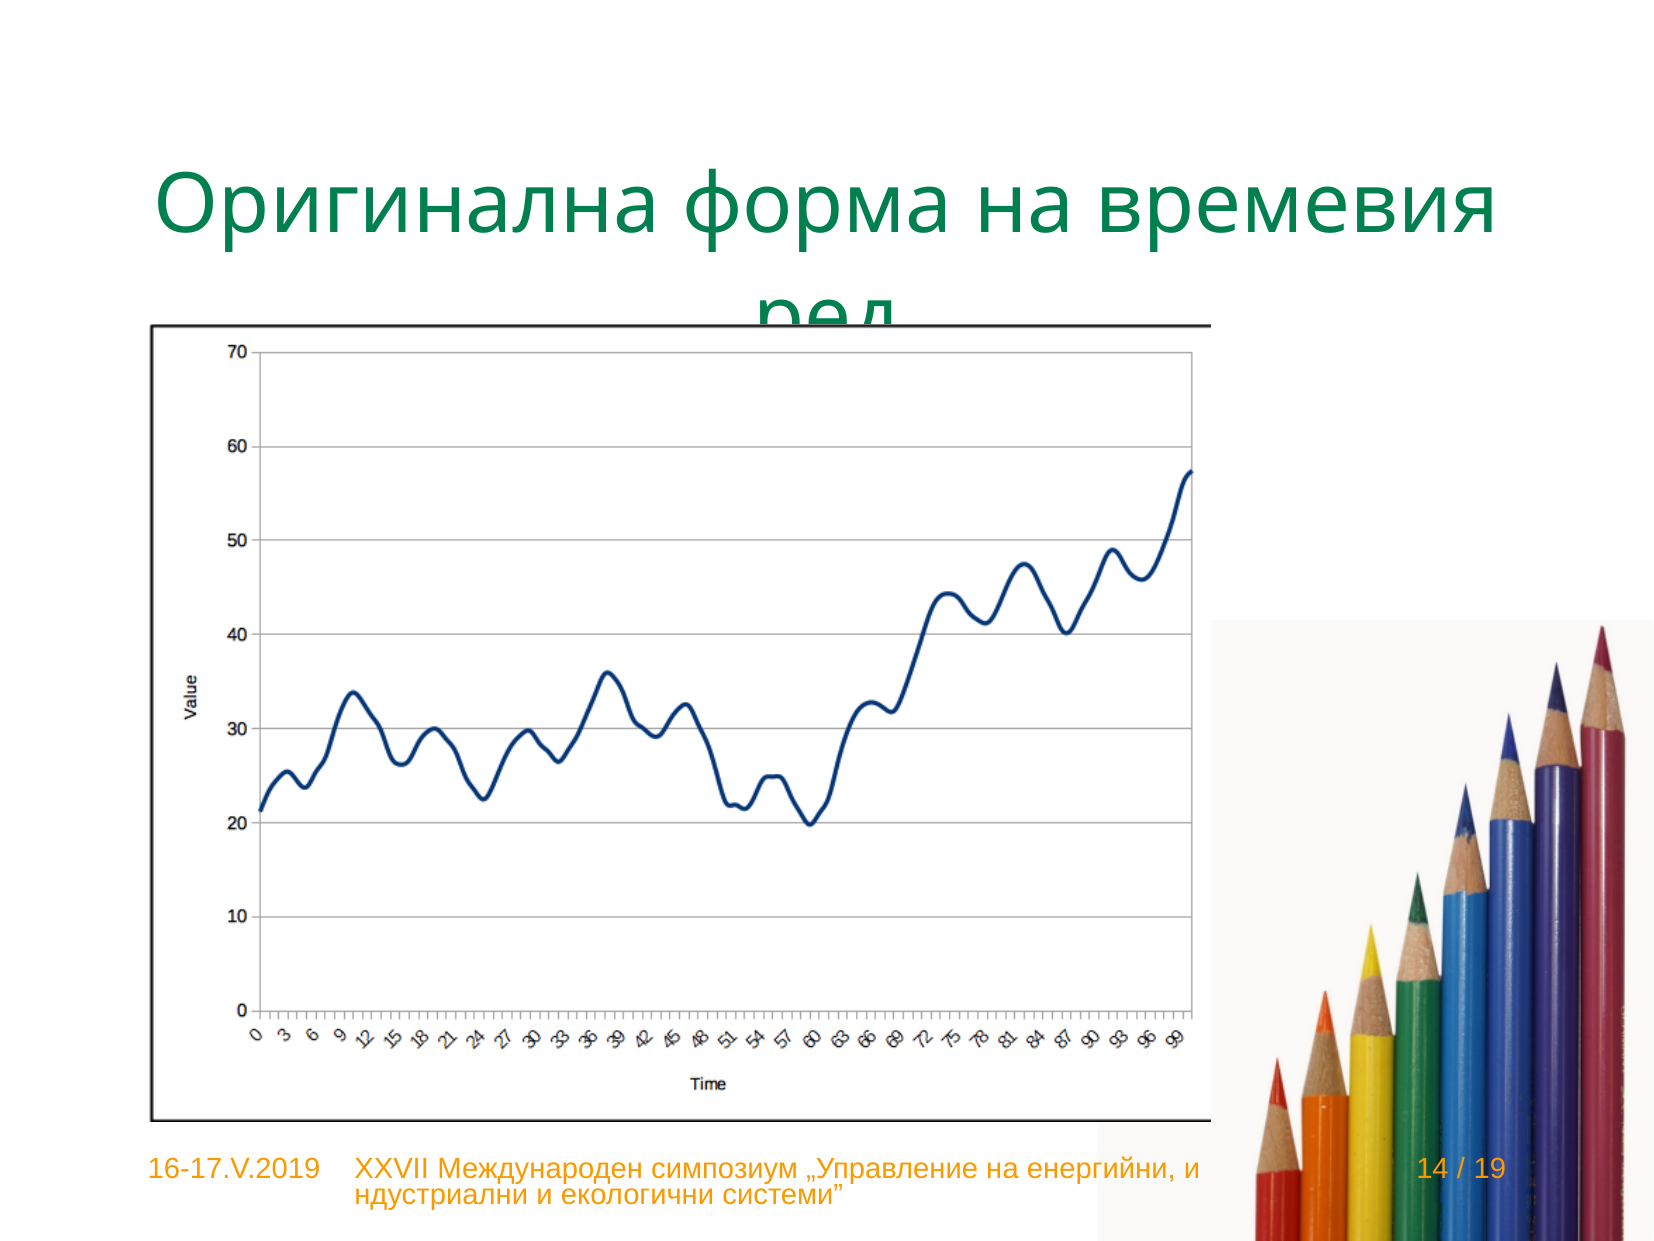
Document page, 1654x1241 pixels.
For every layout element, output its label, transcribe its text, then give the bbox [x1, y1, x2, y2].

picture [0, 0, 1654, 1241]
title Оригинална форма на времевия ред [147, 153, 1506, 361]
